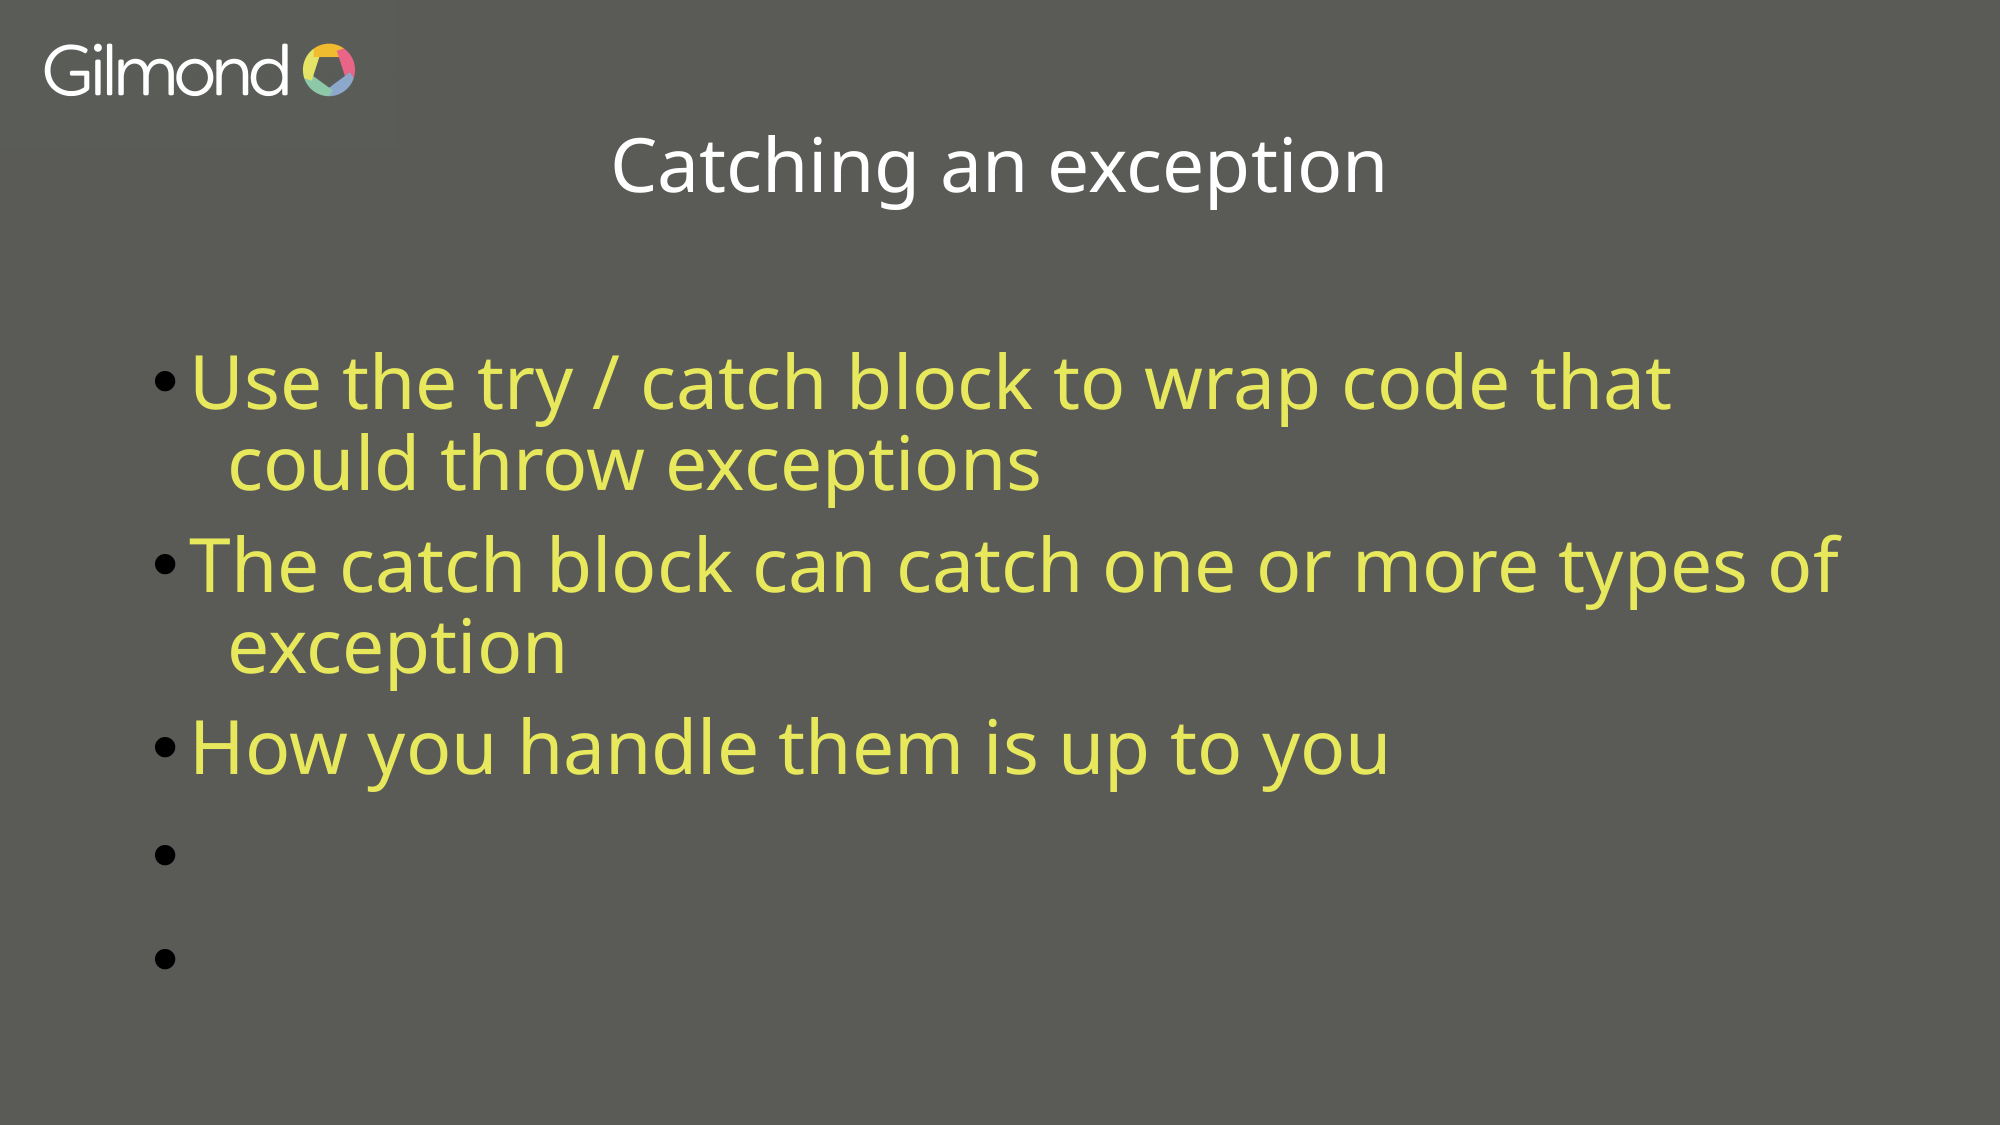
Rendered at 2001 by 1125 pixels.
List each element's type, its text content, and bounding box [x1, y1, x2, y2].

title Catching an exception [137, 59, 1863, 278]
picture [0, 0, 399, 149]
list Use the try / catch block to wrap code that could throw exceptions The catch block can catch one or more types of exception How you handle them is up to you [137, 337, 1863, 1053]
